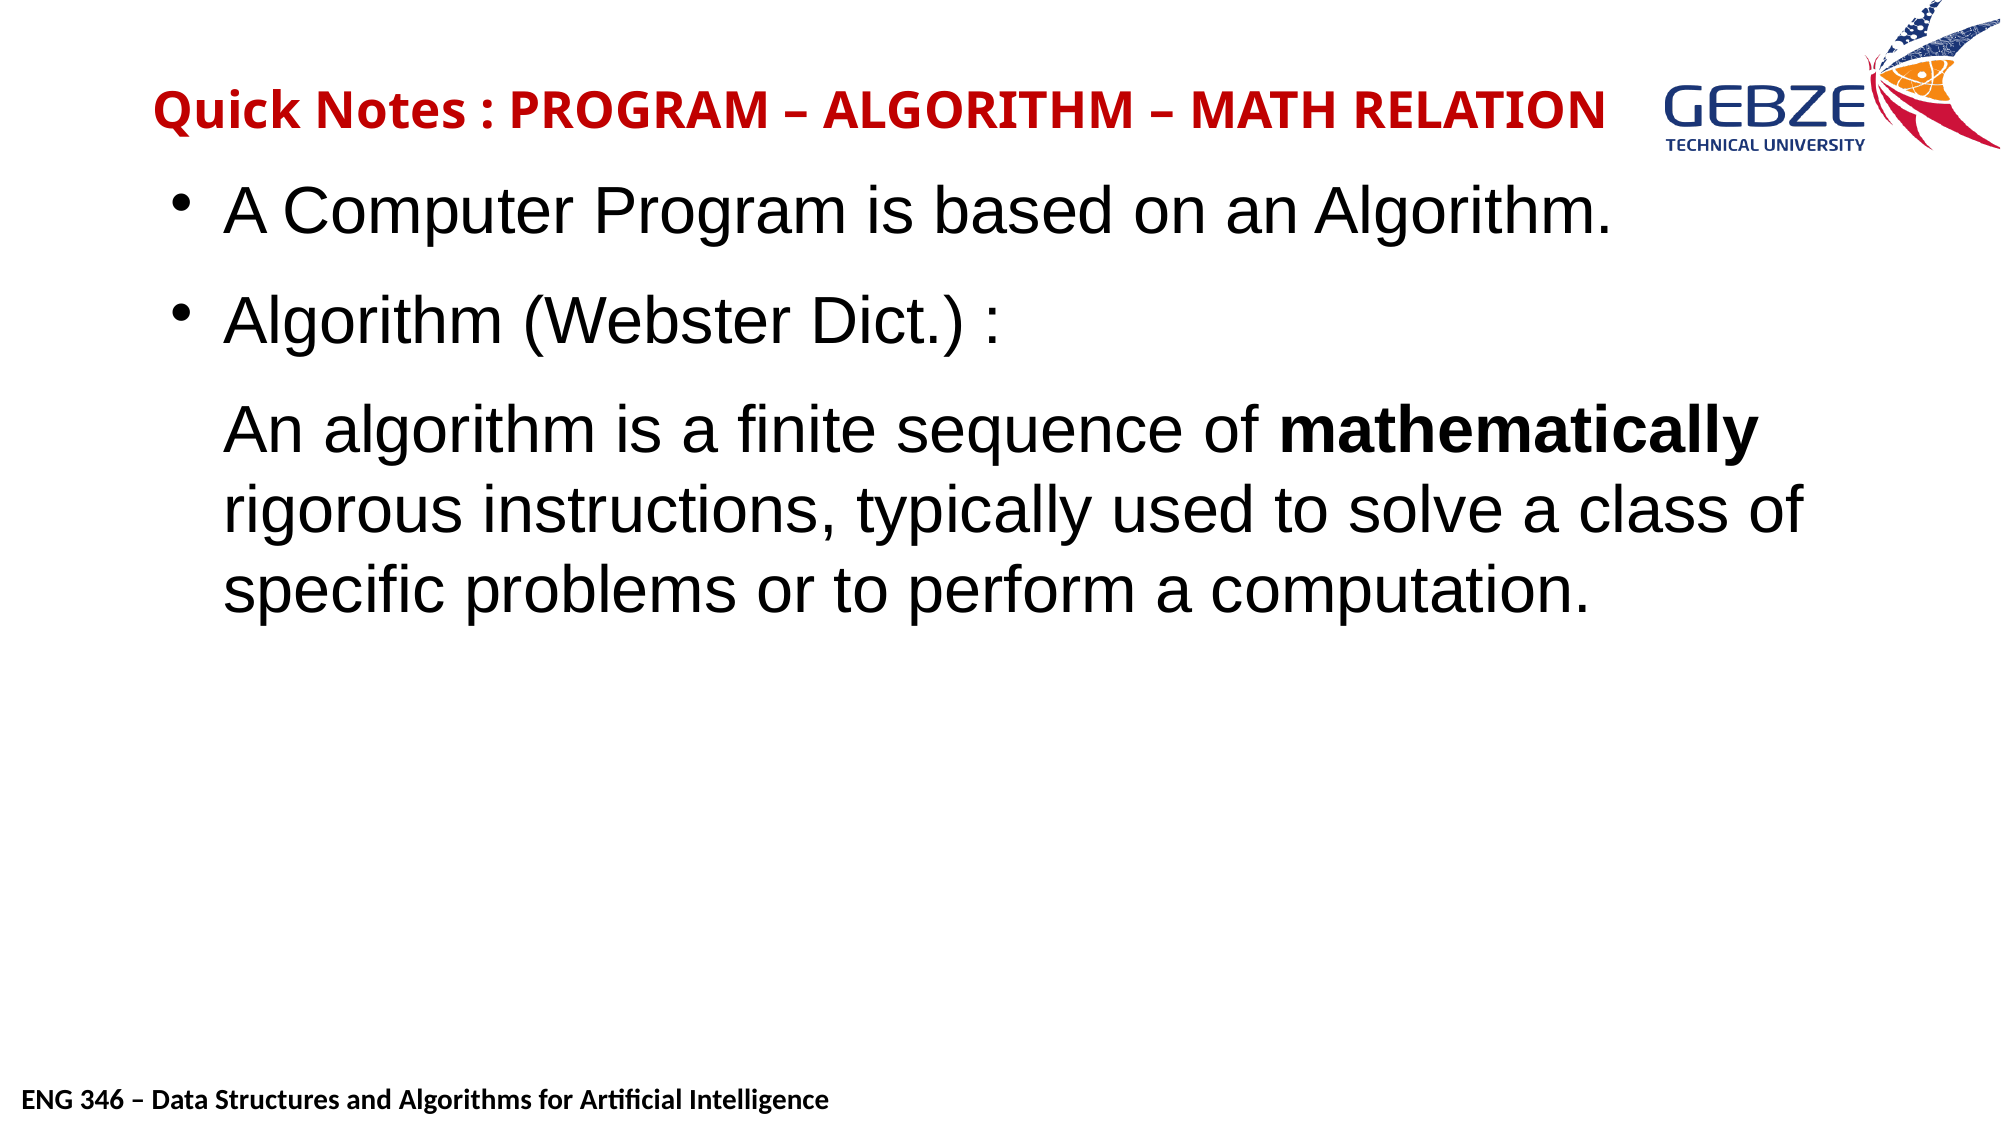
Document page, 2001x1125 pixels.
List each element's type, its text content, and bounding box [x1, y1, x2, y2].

title Quick Notes : PROGRAM – ALGORITHM – MATH RELATION [137, 59, 1650, 159]
list A Computer Program is based on an Algorithm. Algorithm (Webster Dict.) : An algorithm is a finite sequence of mathematically rigorous instructions, typically used to solve a class of specific problems or to perform a computation. [137, 159, 1862, 1065]
picture [1665, 0, 2001, 151]
